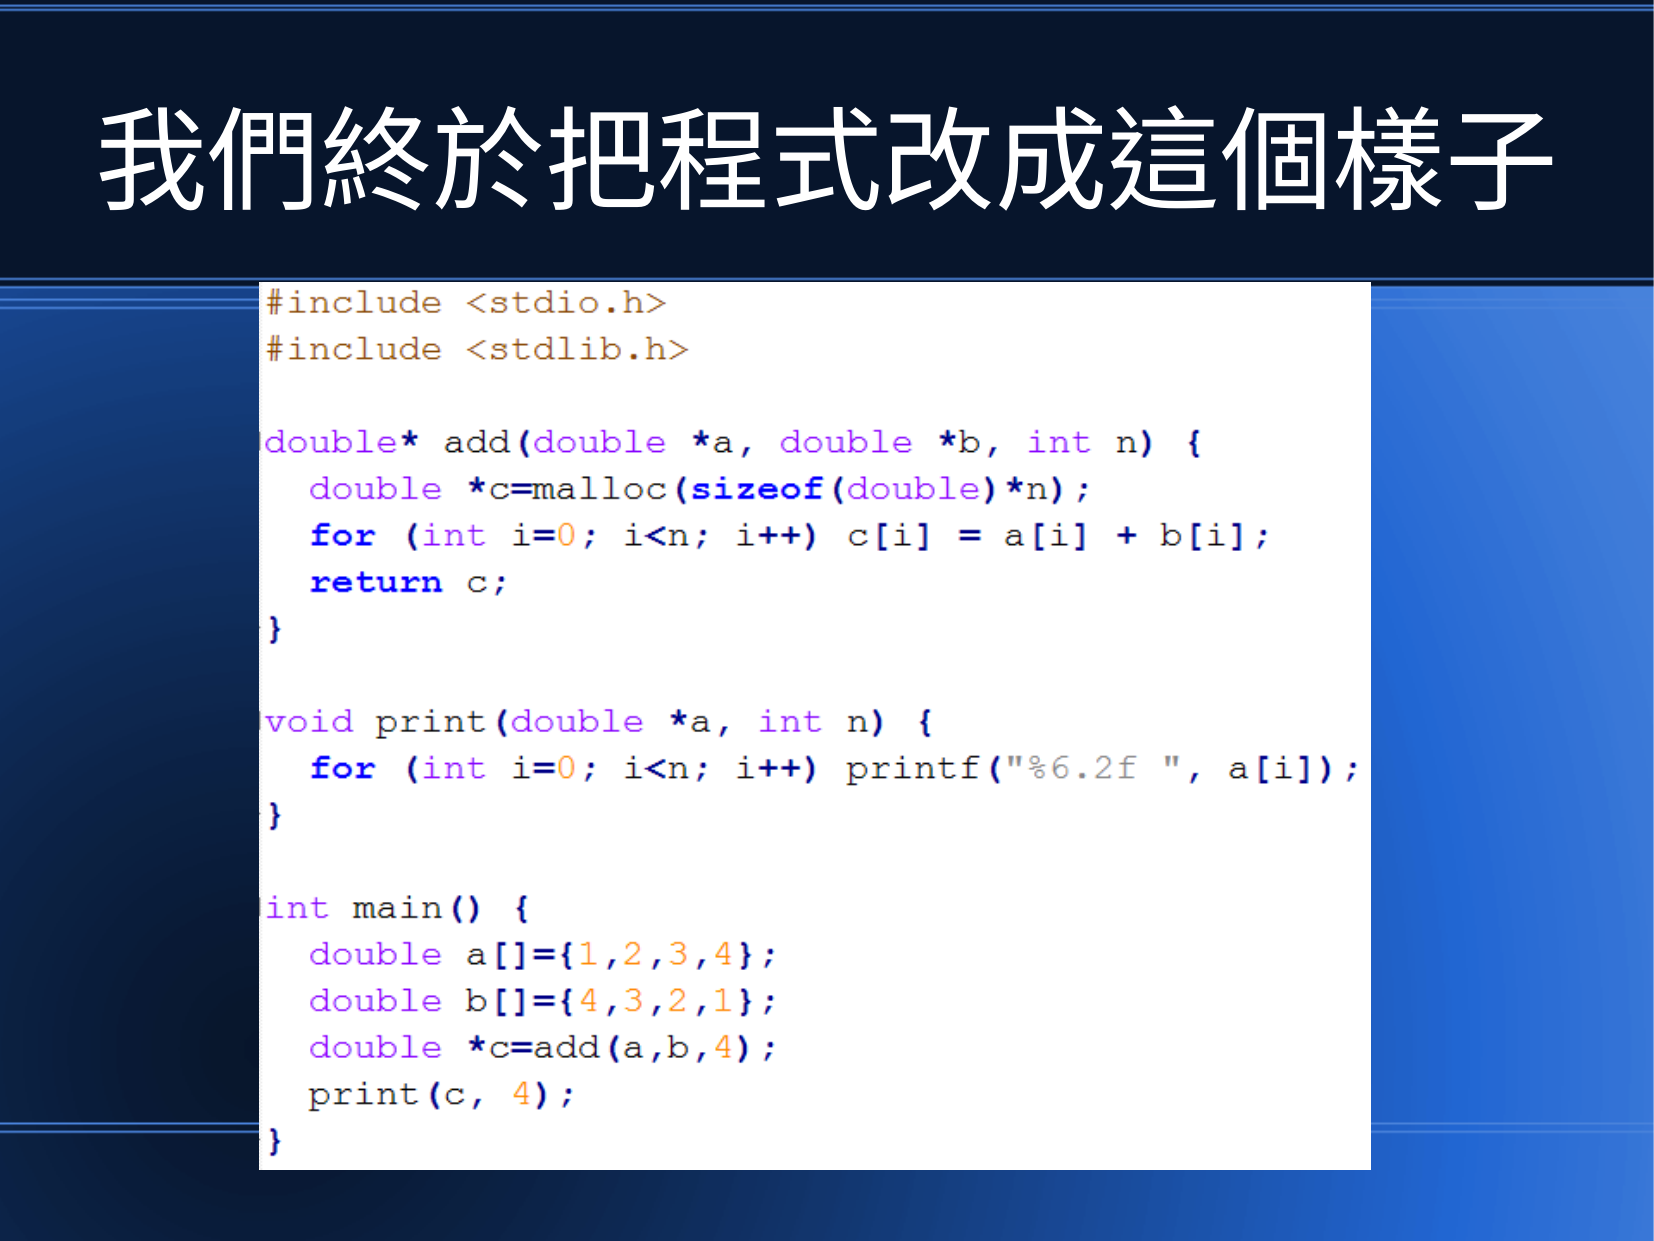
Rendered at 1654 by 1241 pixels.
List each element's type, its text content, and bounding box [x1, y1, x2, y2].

title 我們終於把程式改成這個樣子 [82, 49, 1571, 257]
picture [0, 0, 1654, 1241]
